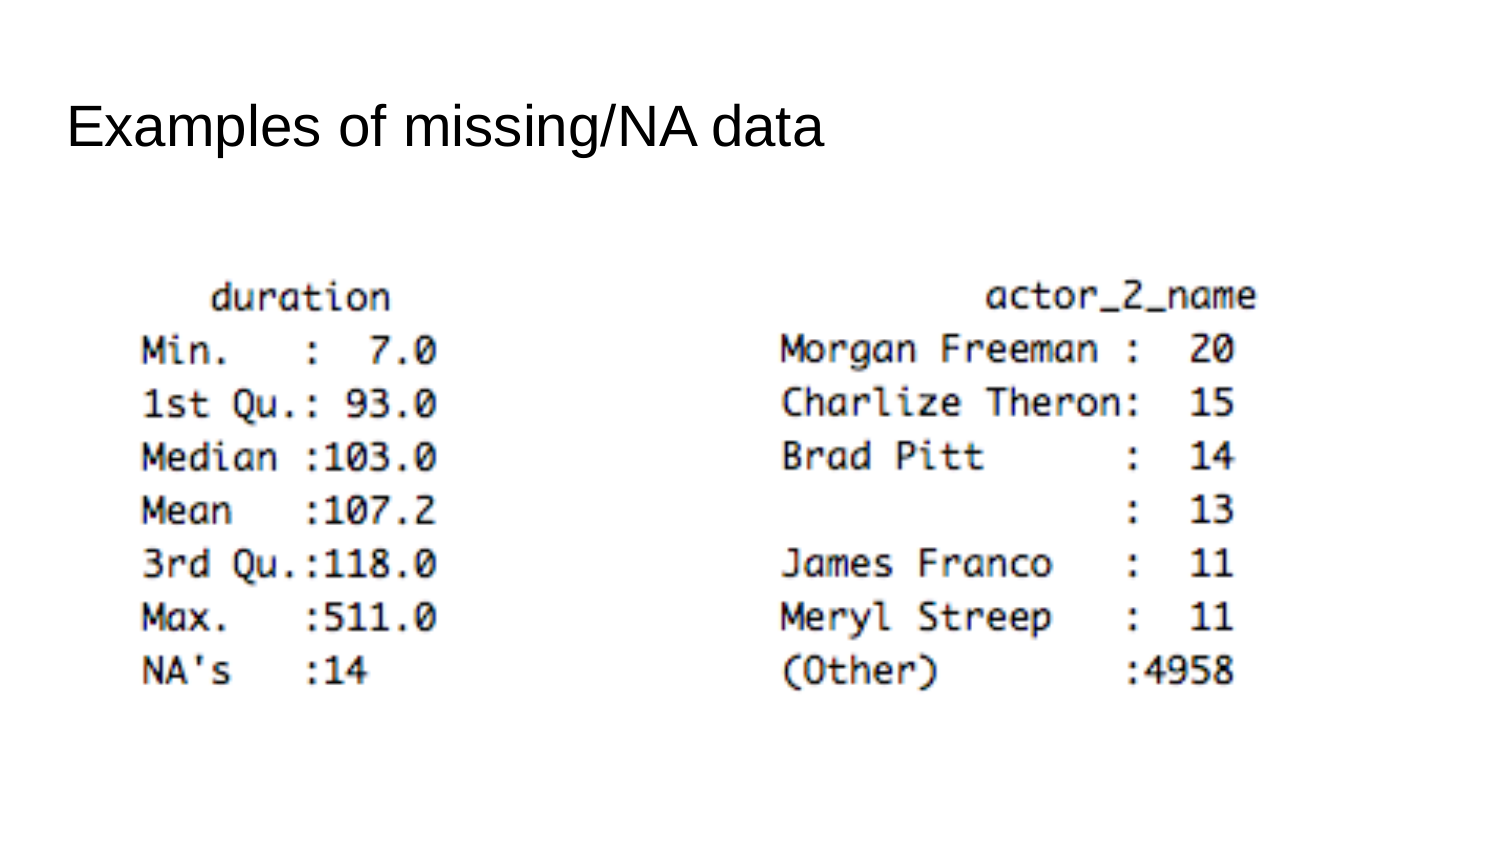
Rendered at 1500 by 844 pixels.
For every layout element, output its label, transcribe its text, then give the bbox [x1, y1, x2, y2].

picture [126, 252, 553, 707]
title Examples of missing/NA data [51, 72, 1449, 167]
picture [764, 275, 1284, 707]
